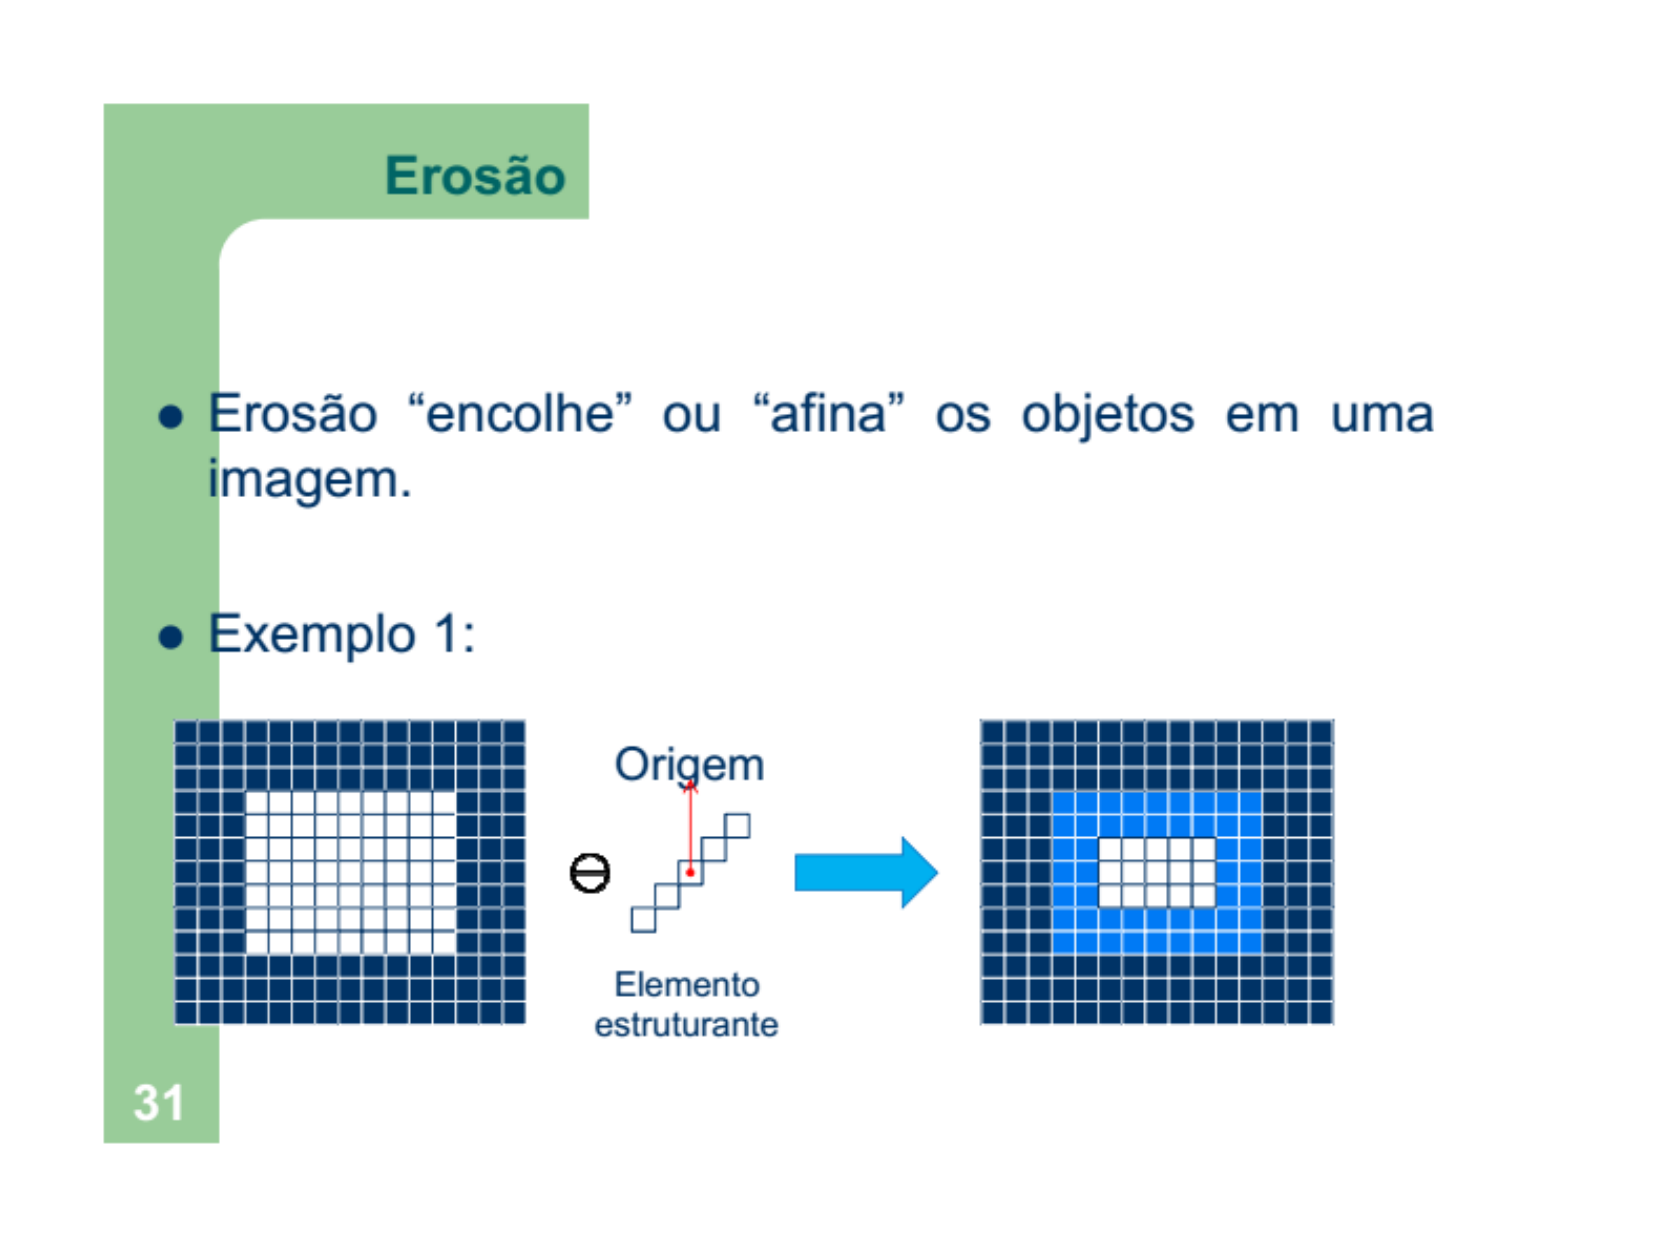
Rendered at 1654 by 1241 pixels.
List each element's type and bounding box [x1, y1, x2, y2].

picture [35, 35, 1560, 1213]
